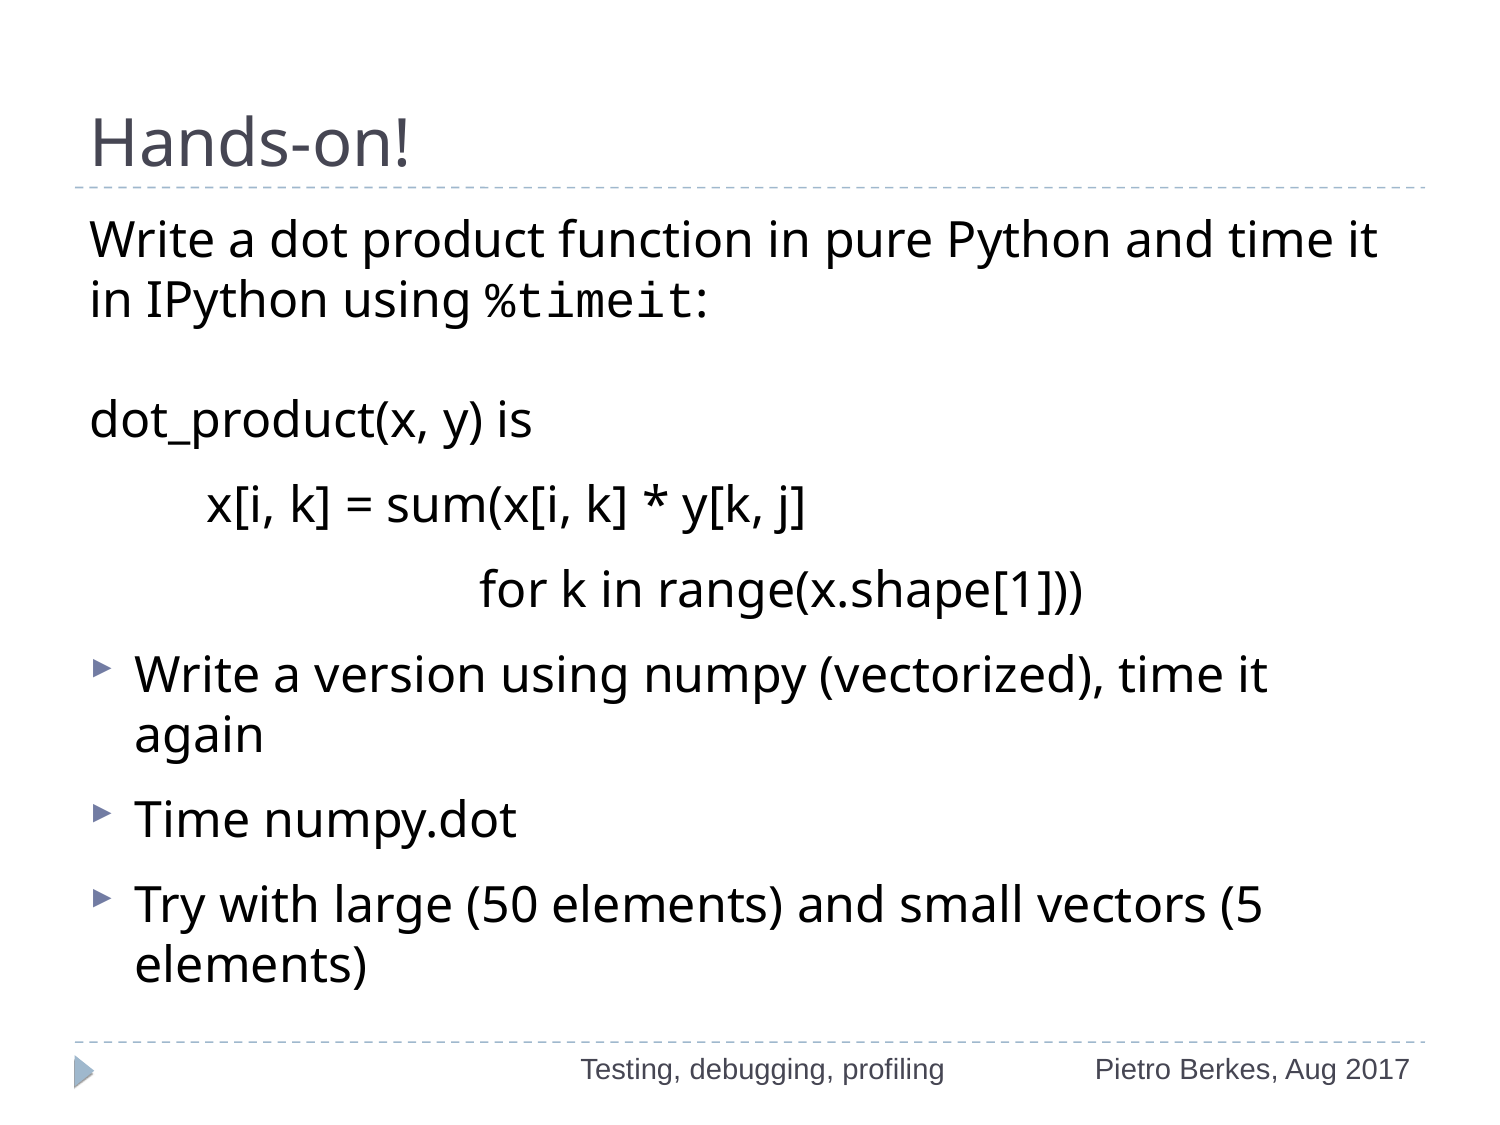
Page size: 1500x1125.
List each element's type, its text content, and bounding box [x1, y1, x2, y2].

list Write a dot product function in pure Python and time it in IPython using %timeit: dot_product(x, y) is x[i, k] = sum(x[i, k] * y[k, j] for k in range(x.shape[1])) Write a version using numpy (vectorized), time it again Time numpy.dot Try with large (50 elements) and small vectors (5 elements) [75, 200, 1425, 1010]
footer Testing, debugging, profiling [475, 1042, 1051, 1103]
title Hands-on! [75, 24, 1425, 188]
slide_number Pietro Berkes, Aug 2017 [1051, 1042, 1426, 1103]
